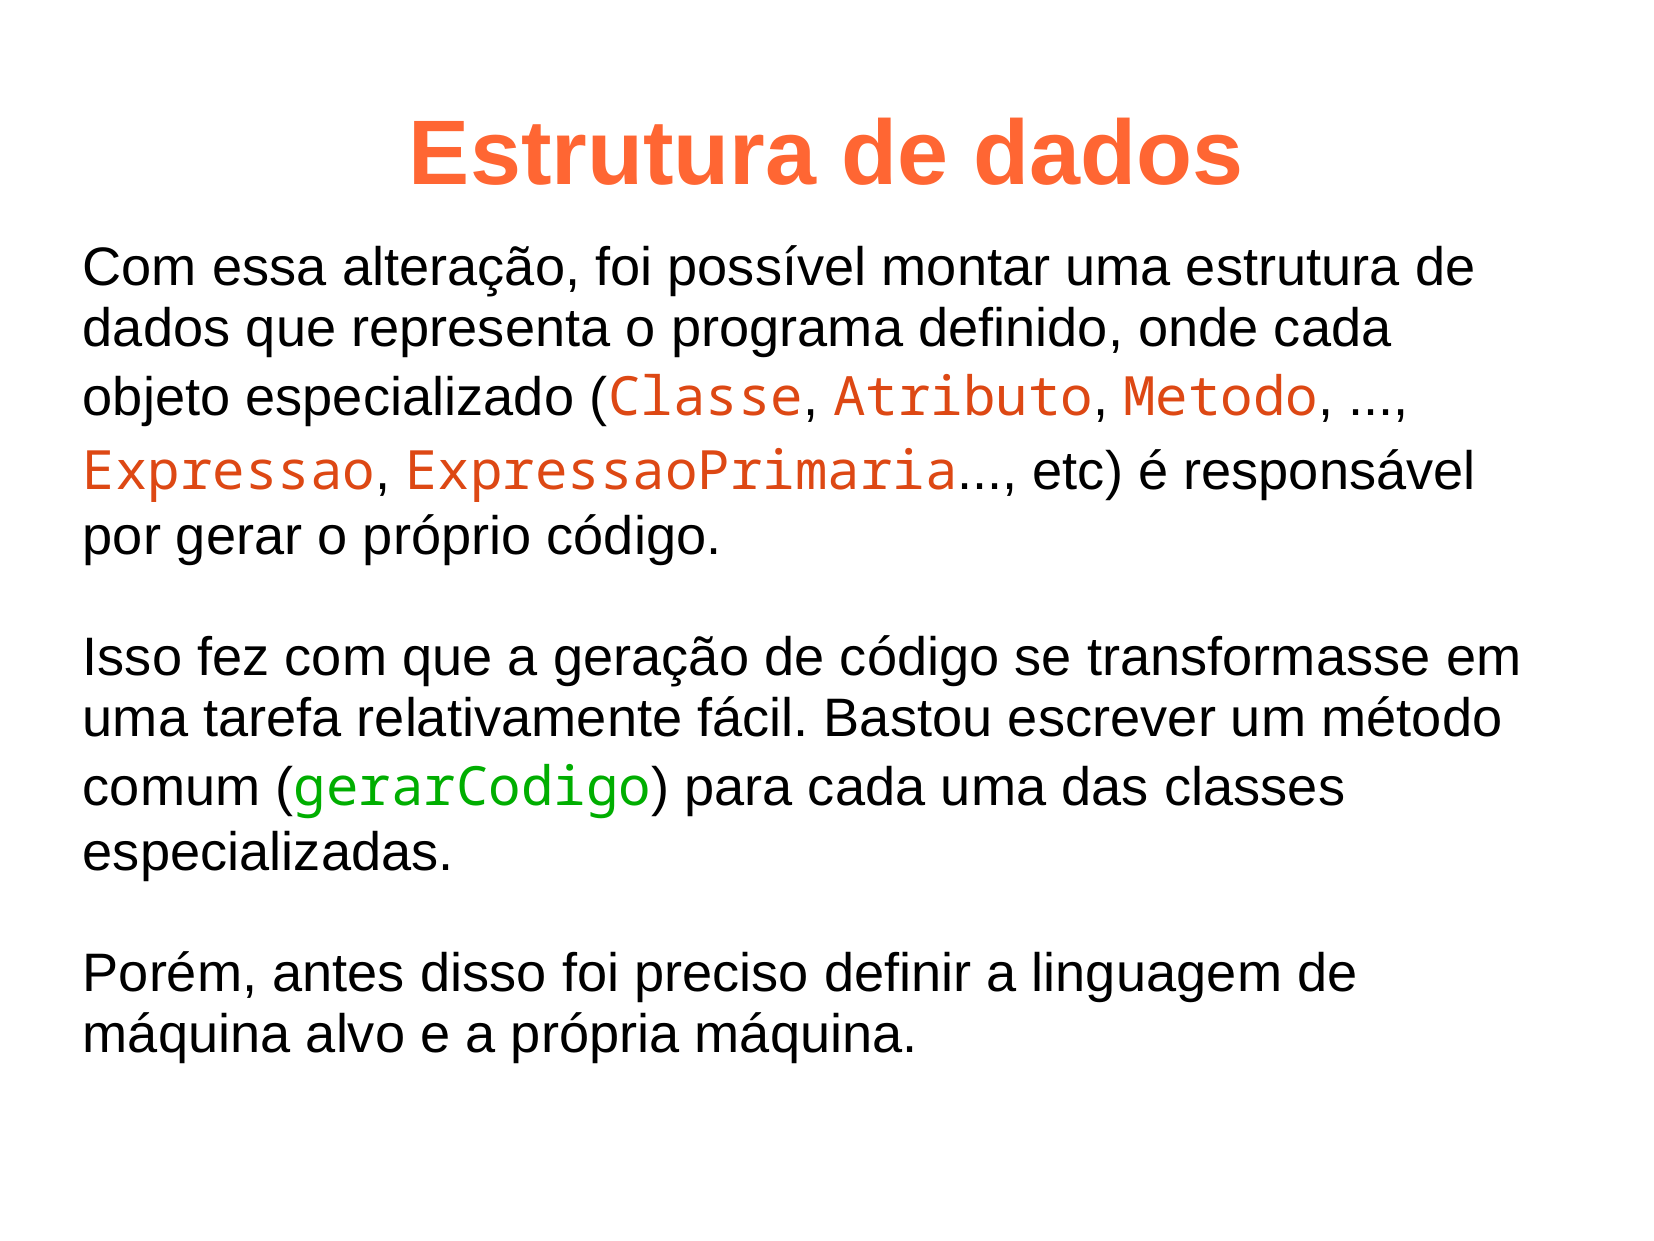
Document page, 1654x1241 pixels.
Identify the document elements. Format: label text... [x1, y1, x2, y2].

title Estrutura de dados [82, 49, 1571, 257]
subtitle Com essa alteração, foi possível montar uma estrutura de dados que representa o programa definido, onde cada objeto especializado (Classe, Atributo, Metodo, ..., Expressao, ExpressaoPrimaria..., etc) é responsável por gerar o próprio código. Isso fez com que a geração de código se transformasse em uma tarefa relativamente fácil. Bastou escrever um método comum (gerarCodigo) para cada uma das classes especializadas. Porém, antes disso foi preciso definir a linguagem de máquina alvo e a própria máquina. [82, 249, 1538, 1051]
